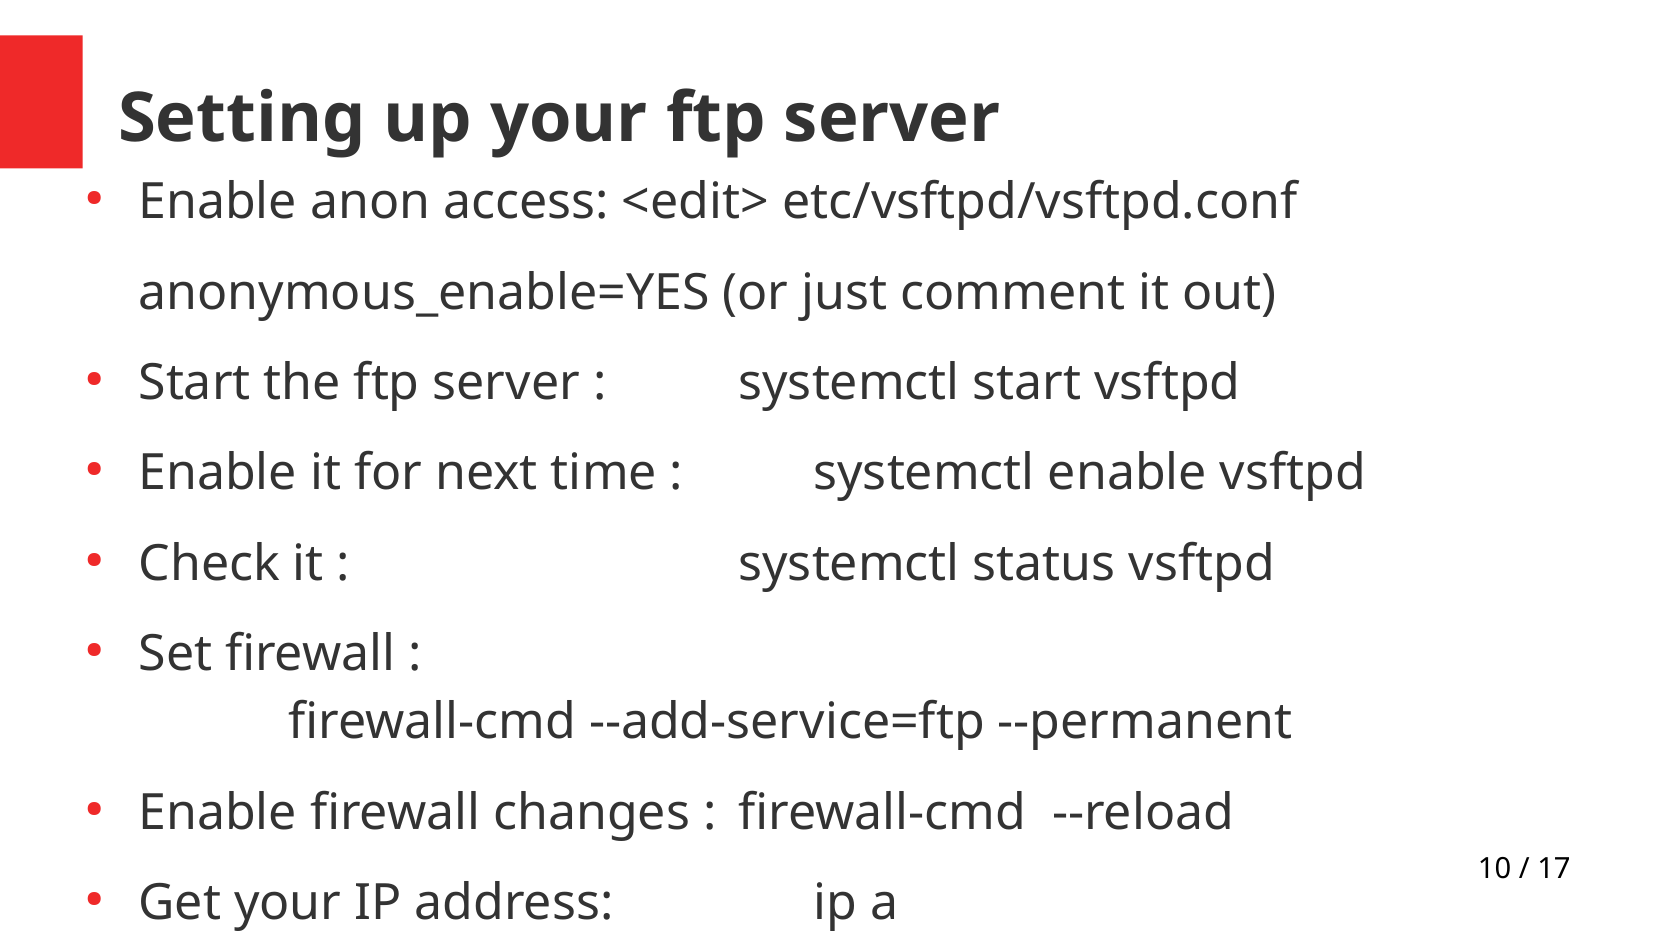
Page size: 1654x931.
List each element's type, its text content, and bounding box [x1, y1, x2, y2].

list Enable anon access: <edit> etc/vsftpd/vsftpd.conf anonymous_enable=YES (or just comment it out) Start the ftp server : systemctl start vsftpd Enable it for next time : systemctl enable vsftpd Check it : systemctl status vsftpd Set firewall : firewall-cmd --add-service=ftp --permanent Enable firewall changes : firewall-cmd --reload Get your IP address: ip a (We will need it in a few minutes) [67, 165, 1486, 916]
title Setting up your ftp server [118, 37, 1571, 193]
